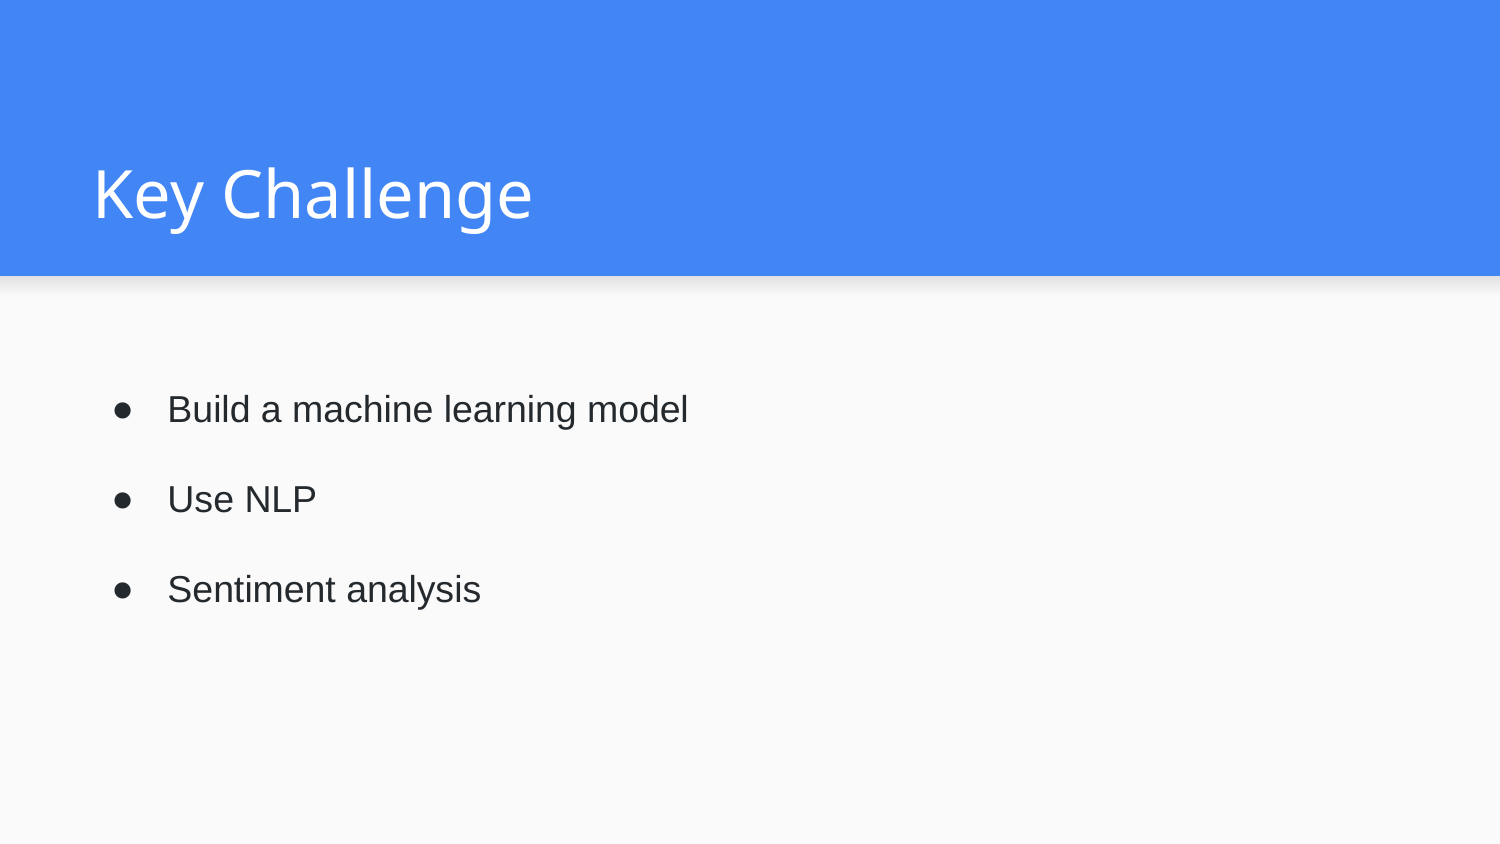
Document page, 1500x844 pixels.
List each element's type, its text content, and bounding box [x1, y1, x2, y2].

list Build a machine learning model Use NLP Sentiment analysis [77, 247, 1427, 692]
title Key Challenge [77, 121, 1427, 247]
